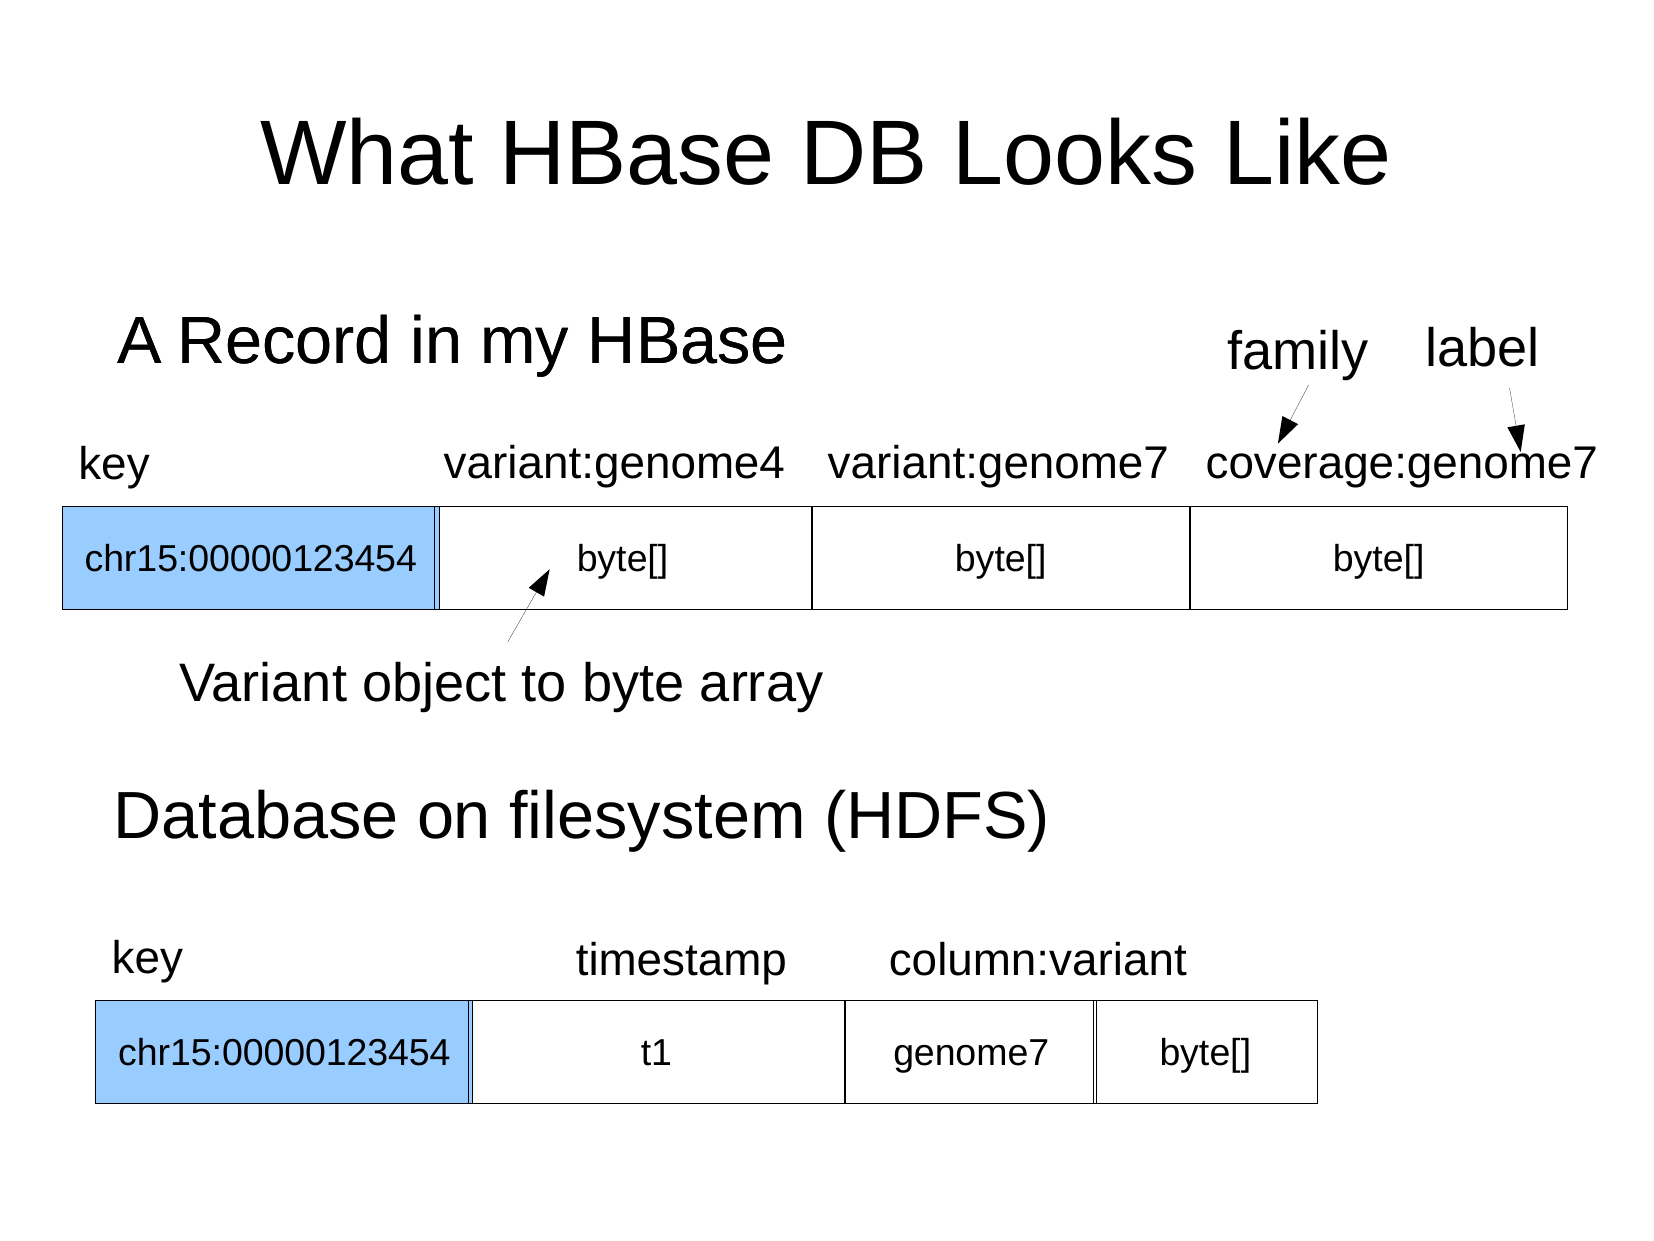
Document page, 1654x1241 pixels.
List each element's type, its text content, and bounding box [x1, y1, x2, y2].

text_box Database on filesystem (HDFS) [98, 770, 1065, 869]
text_box t1 [468, 1000, 845, 1104]
text_box byte[] [434, 506, 812, 610]
text_box variant:genome7 [812, 429, 1183, 502]
text_box genome7 [845, 1000, 1093, 1104]
title What HBase DB Looks Like [82, 56, 1571, 250]
text_box coverage:genome7 [1190, 429, 1612, 502]
text_box chr15:00000123454 [95, 1000, 468, 1104]
text_box chr15:00000123454 [62, 506, 434, 610]
text_box byte[] [1093, 1000, 1318, 1104]
text_box A Record in my HBase [103, 295, 806, 394]
text_box timestamp [561, 926, 803, 999]
text_box key [63, 430, 164, 516]
text_box variant:genome4 [429, 429, 799, 502]
text_box column:variant [874, 926, 1202, 999]
text_box byte[] [812, 506, 1190, 610]
text_box byte[] [1190, 506, 1568, 610]
text_box family [1212, 313, 1421, 396]
text_box label [1410, 310, 1619, 393]
text_box Variant object to byte array [164, 644, 838, 727]
text_box key [96, 924, 197, 1010]
